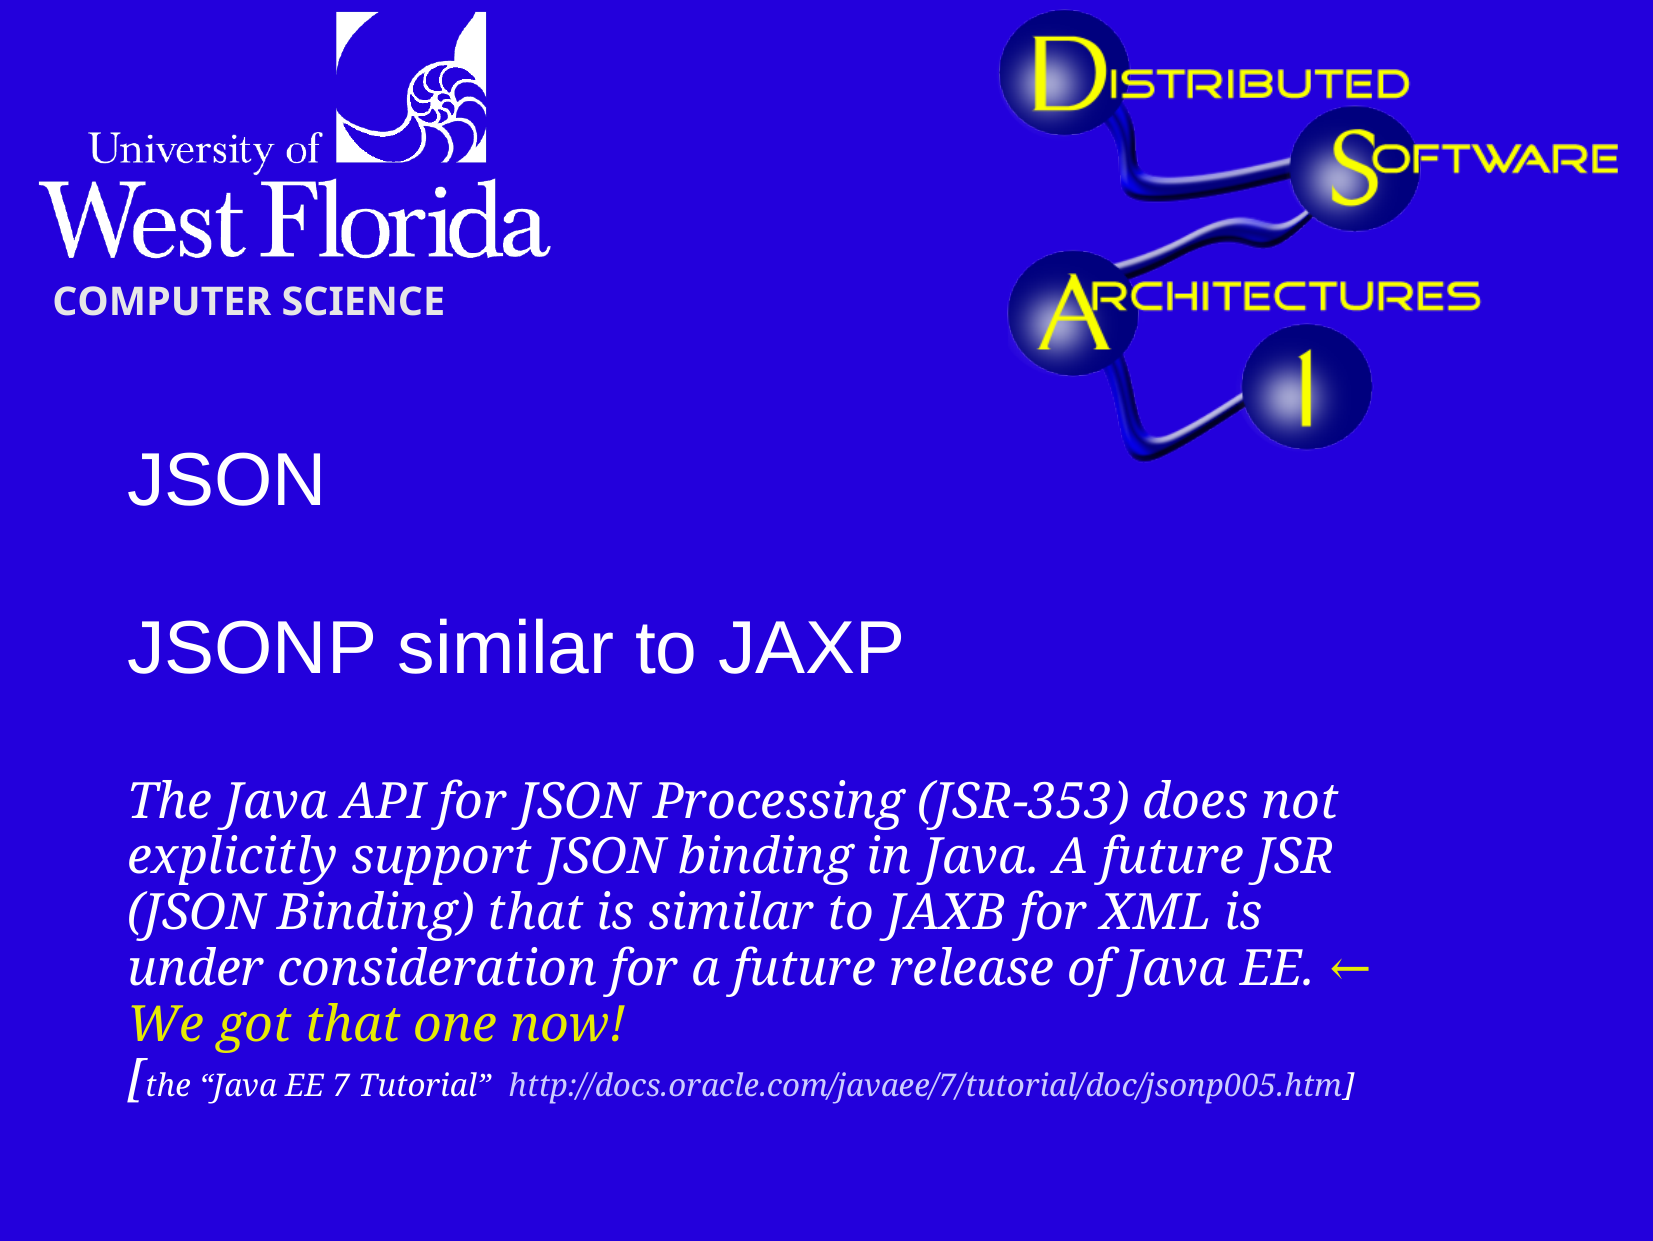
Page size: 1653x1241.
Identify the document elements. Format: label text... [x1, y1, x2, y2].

picture [910, 0, 1653, 506]
text_box COMPUTER SCIENCE [37, 262, 562, 333]
picture [37, 0, 558, 262]
text_box JSON JSONP similar to JAXP The Java API for JSON Processing (JSR-353) does not explicitly support JSON binding in Java. A future JSR (JSON Binding) that is similar to JAXB for XML is under consideration for a future release of Java EE. ← We got that one now! [the “Java EE 7 Tutorial” http://docs.oracle.com/javaee/7/tutorial/doc/jsonp005.htm] [112, 426, 1388, 731]
